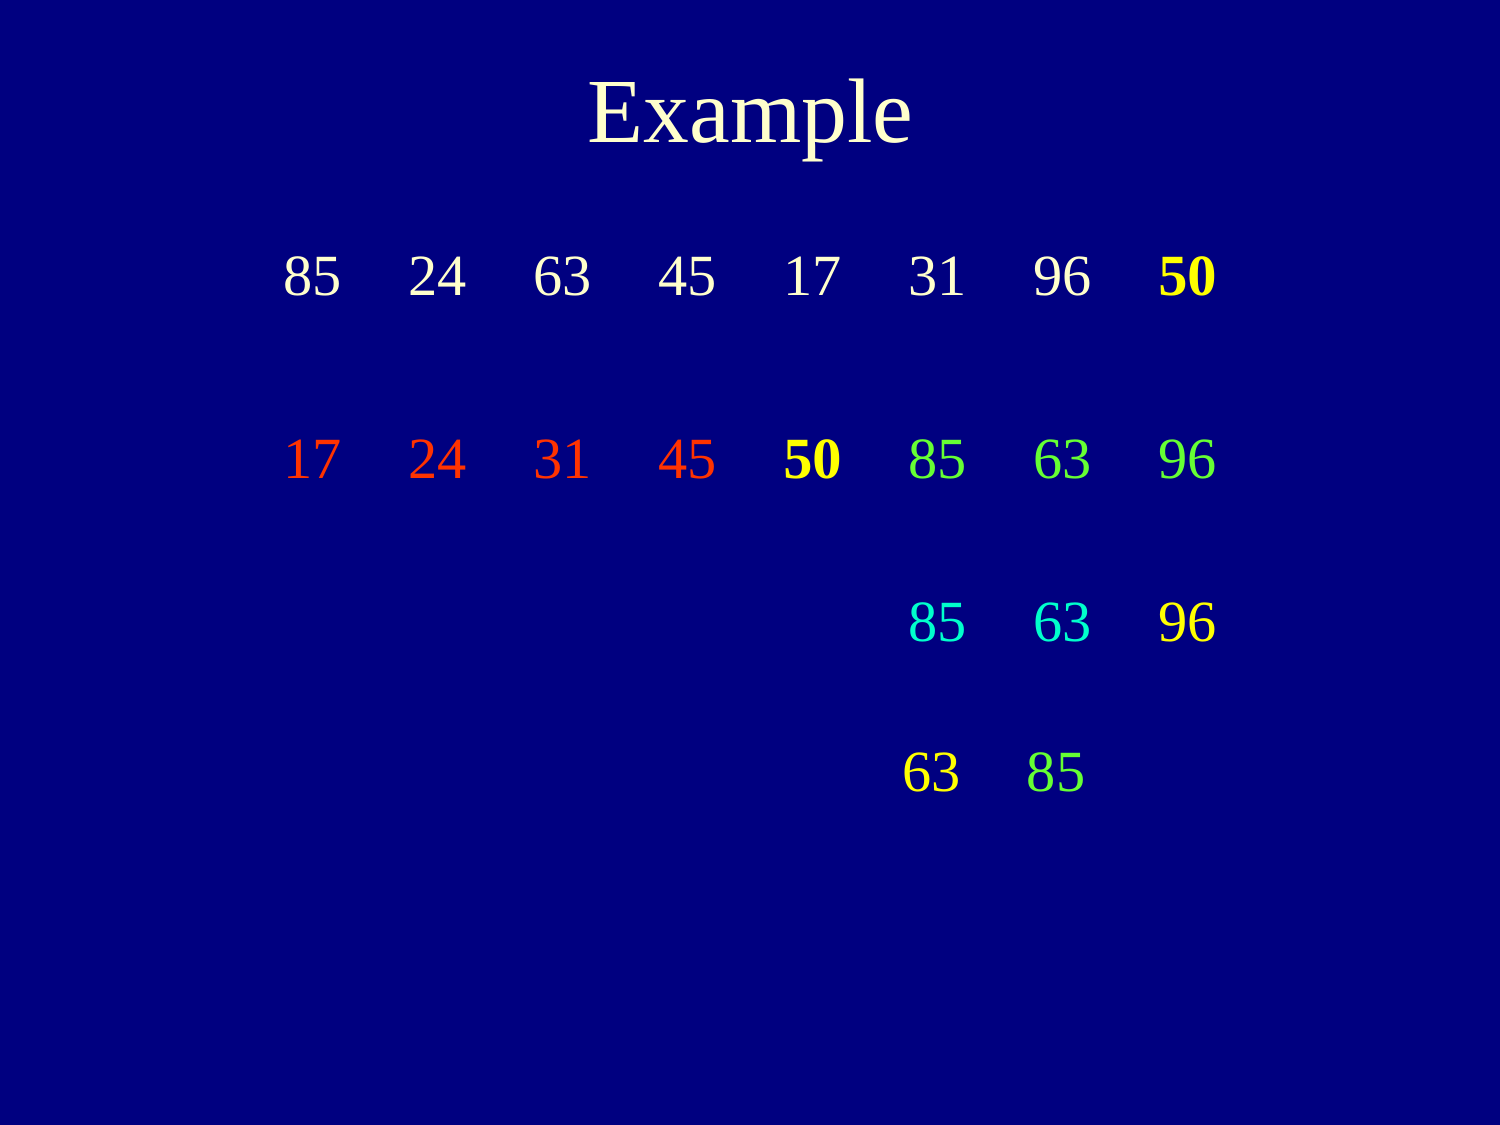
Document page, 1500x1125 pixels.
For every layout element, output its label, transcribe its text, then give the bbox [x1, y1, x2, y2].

table_header 63 [1000, 413, 1125, 512]
table_header 50 [750, 413, 875, 512]
table_header 63 [875, 725, 987, 825]
table_header 96 [1125, 413, 1250, 512]
table_header 85 [250, 229, 375, 325]
table_header 24 [375, 229, 500, 325]
table_header 63 [1000, 575, 1125, 675]
table_header 45 [625, 413, 750, 512]
table_header 24 [375, 413, 500, 512]
table_header 17 [750, 229, 875, 325]
table_header 96 [1125, 575, 1250, 675]
table_header 85 [875, 575, 1000, 675]
table_header 85 [875, 413, 1000, 512]
table_header 17 [250, 413, 375, 512]
table_header 85 [987, 725, 1125, 825]
table_header 31 [500, 413, 625, 512]
table_header 45 [625, 229, 750, 325]
table_header 50 [1125, 229, 1250, 325]
title Example [22, 43, 1480, 169]
table_header 63 [500, 229, 625, 325]
table_header 96 [1000, 229, 1125, 325]
table_header 31 [875, 229, 1000, 325]
